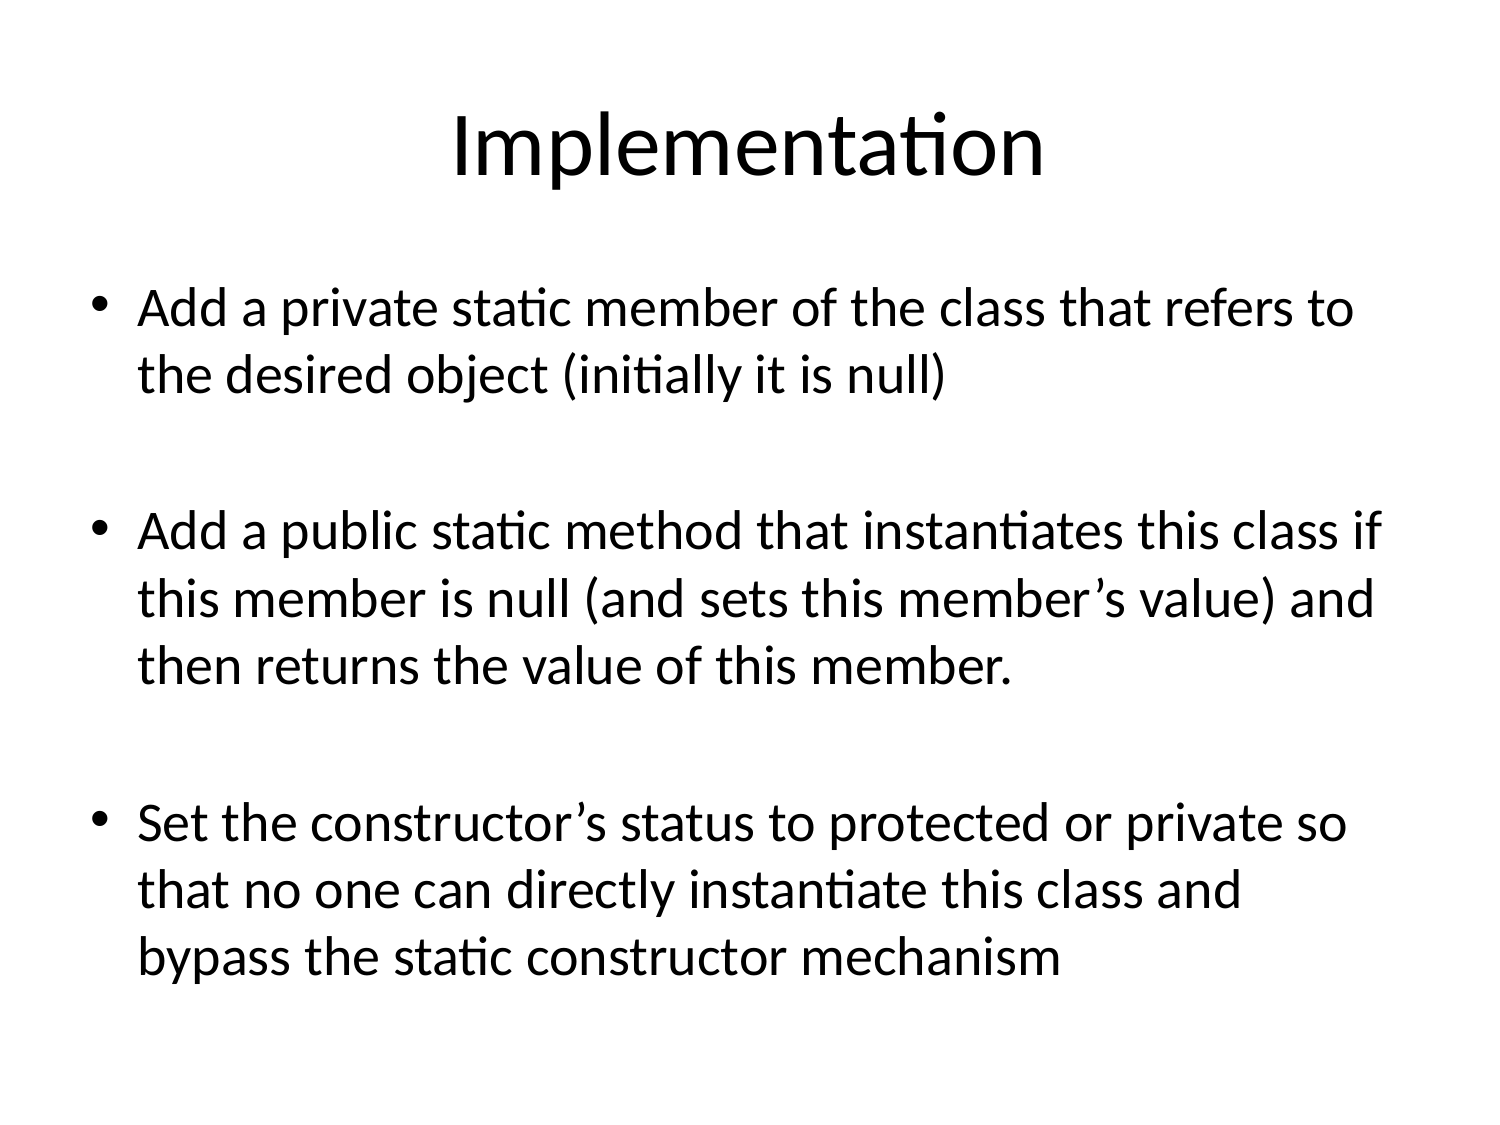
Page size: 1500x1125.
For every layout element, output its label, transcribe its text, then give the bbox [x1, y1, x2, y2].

list Add a private static member of the class that refers to the desired object (initially it is null) Add a public static method that instantiates this class if this member is null (and sets this member’s value) and then returns the value of this member. Set the constructor’s status to protected or private so that no one can directly instantiate this class and bypass the static constructor mechanism [75, 262, 1425, 1005]
title Implementation [75, 45, 1425, 233]
